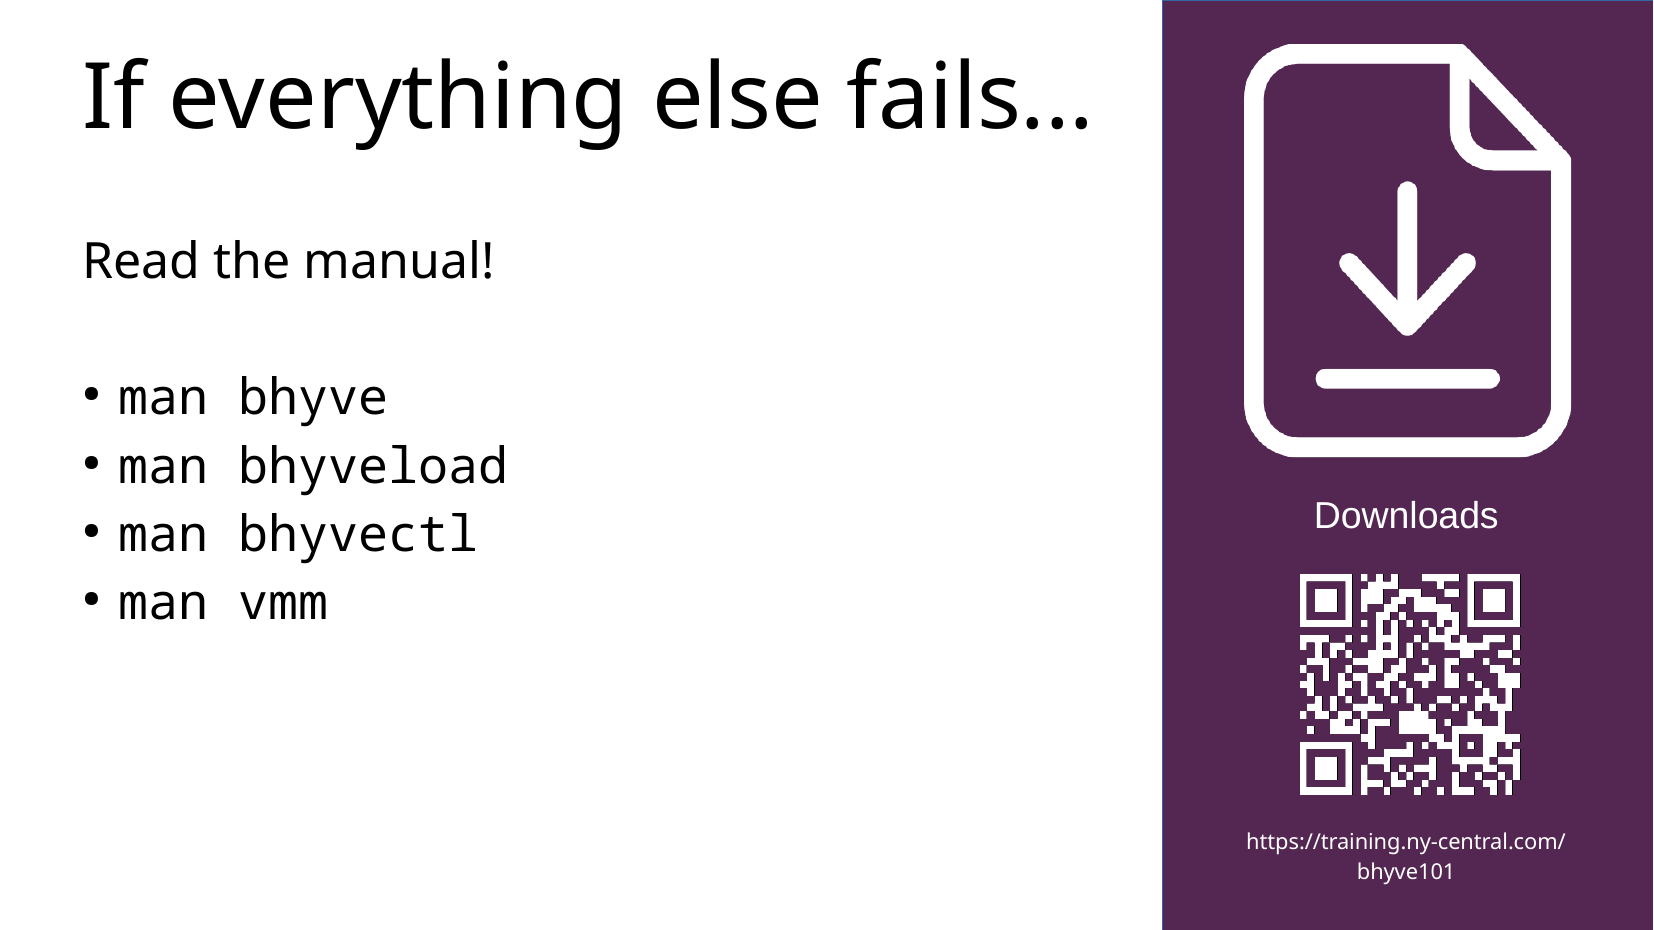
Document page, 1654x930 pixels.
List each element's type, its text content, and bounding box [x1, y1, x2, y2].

text_box Downloads [1237, 487, 1576, 638]
picture [1268, 543, 1550, 826]
picture [1200, 44, 1613, 458]
subtitle Read the manual! man bhyve man bhyveload man bhyvectl man vmm [82, 224, 1126, 825]
text_box [1162, 0, 1653, 930]
text_box https://training.ny-central.com/bhyve101 [1200, 819, 1613, 930]
title If everything else fails... [82, 37, 1571, 150]
